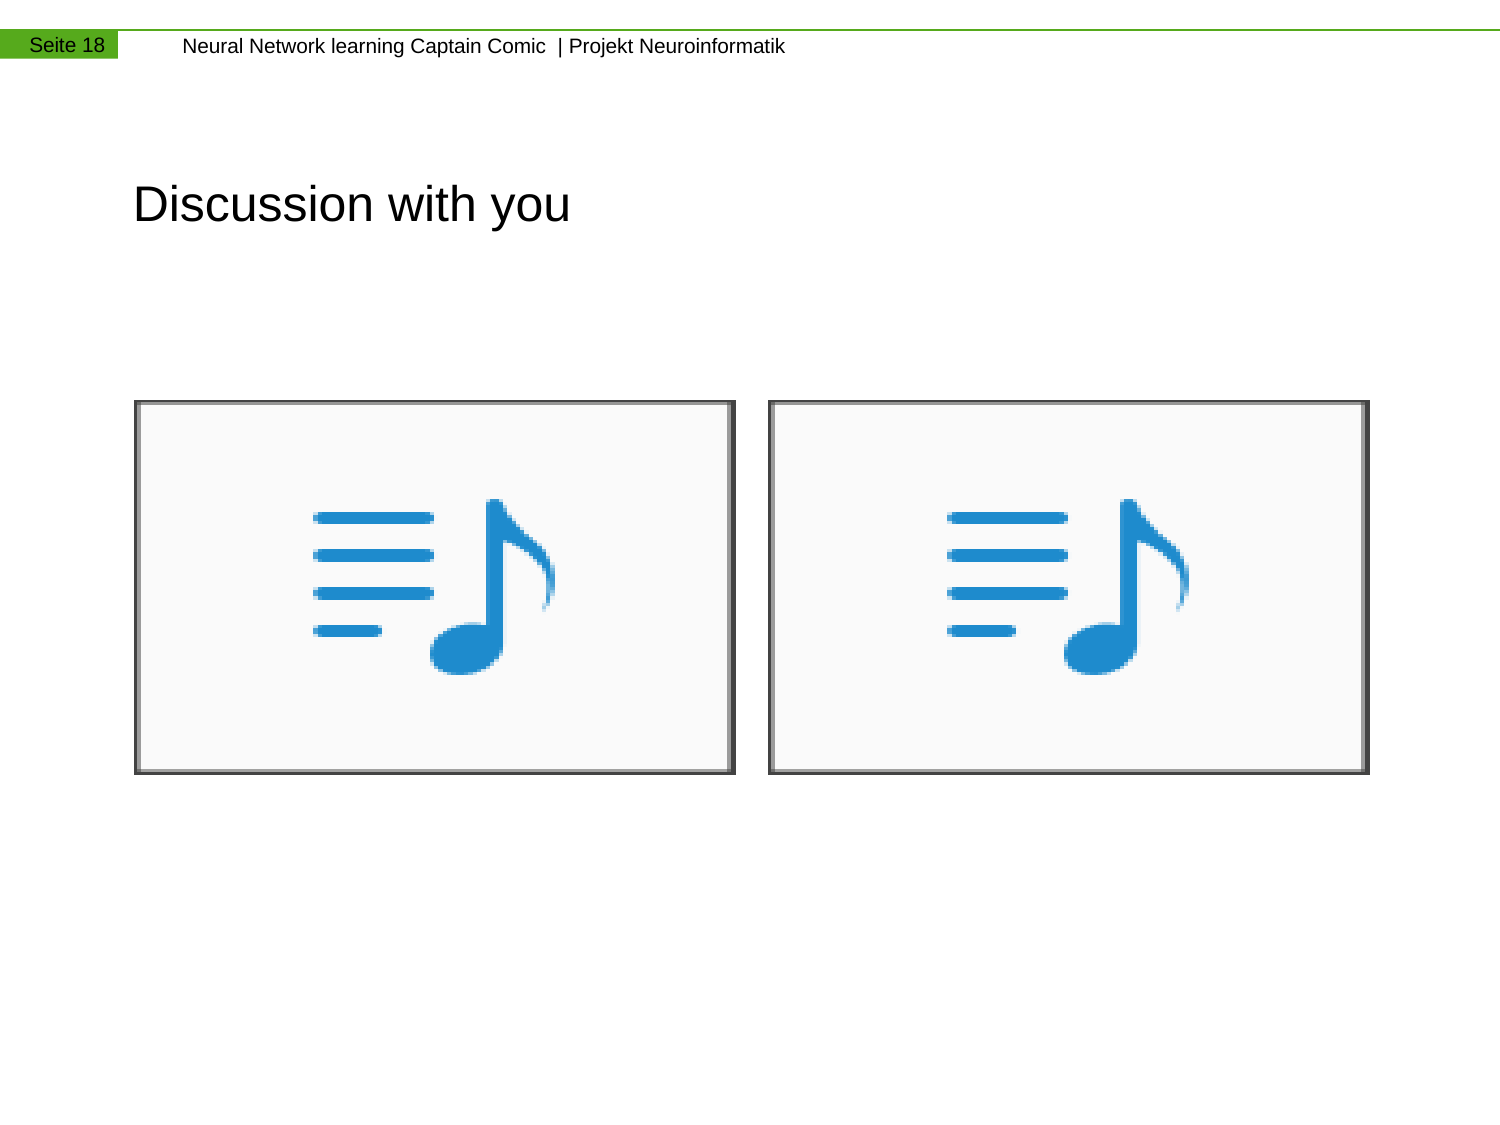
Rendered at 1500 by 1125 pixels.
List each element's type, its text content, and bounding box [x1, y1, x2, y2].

title Discussion with you [132, 149, 1413, 258]
text_box [766, 398, 1371, 777]
text_box [132, 398, 737, 777]
